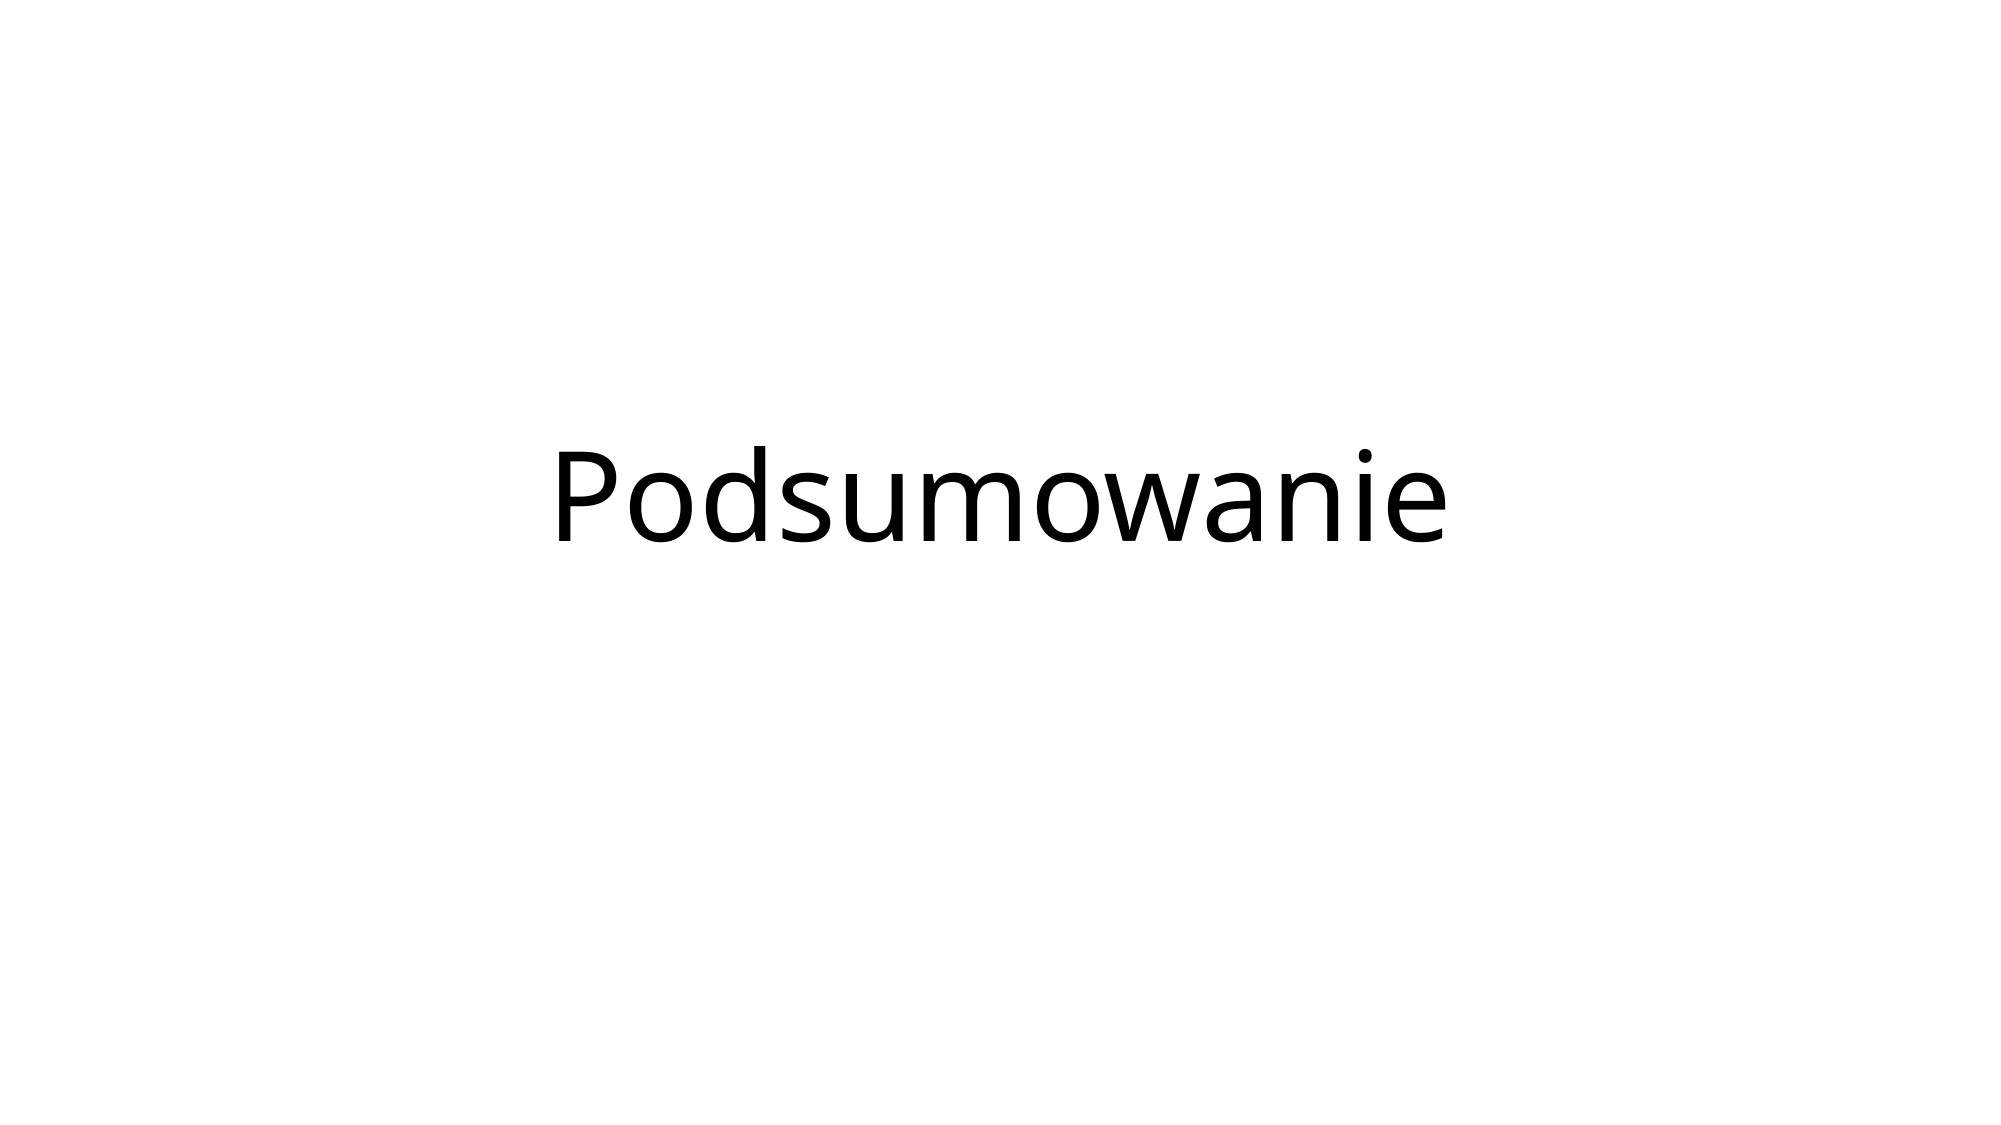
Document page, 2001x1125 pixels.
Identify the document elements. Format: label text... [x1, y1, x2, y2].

title Podsumowanie [249, 184, 1750, 576]
